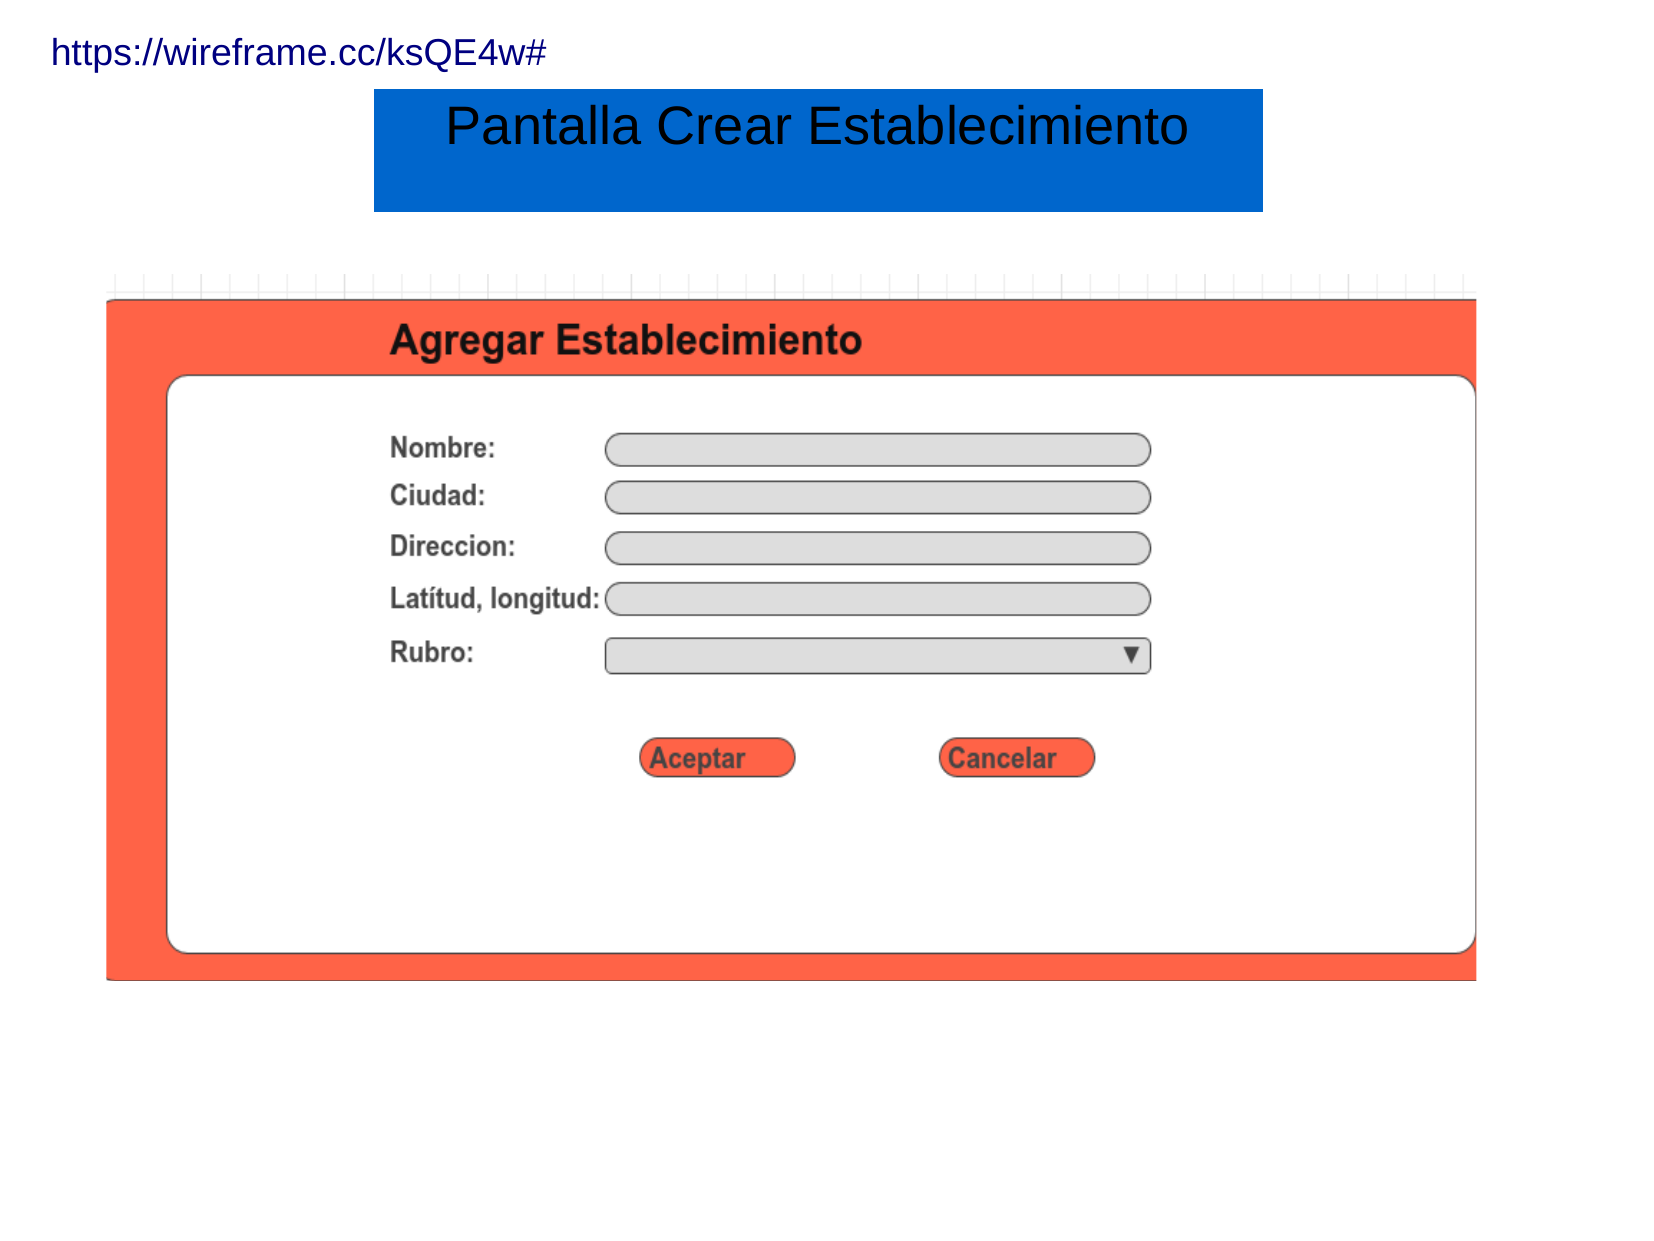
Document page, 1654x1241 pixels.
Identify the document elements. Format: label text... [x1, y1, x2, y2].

picture [106, 274, 1477, 981]
text_box https://wireframe.cc/ksQE4w# [36, 23, 650, 95]
table_header Pantalla Crear Establecimiento [374, 89, 1263, 212]
